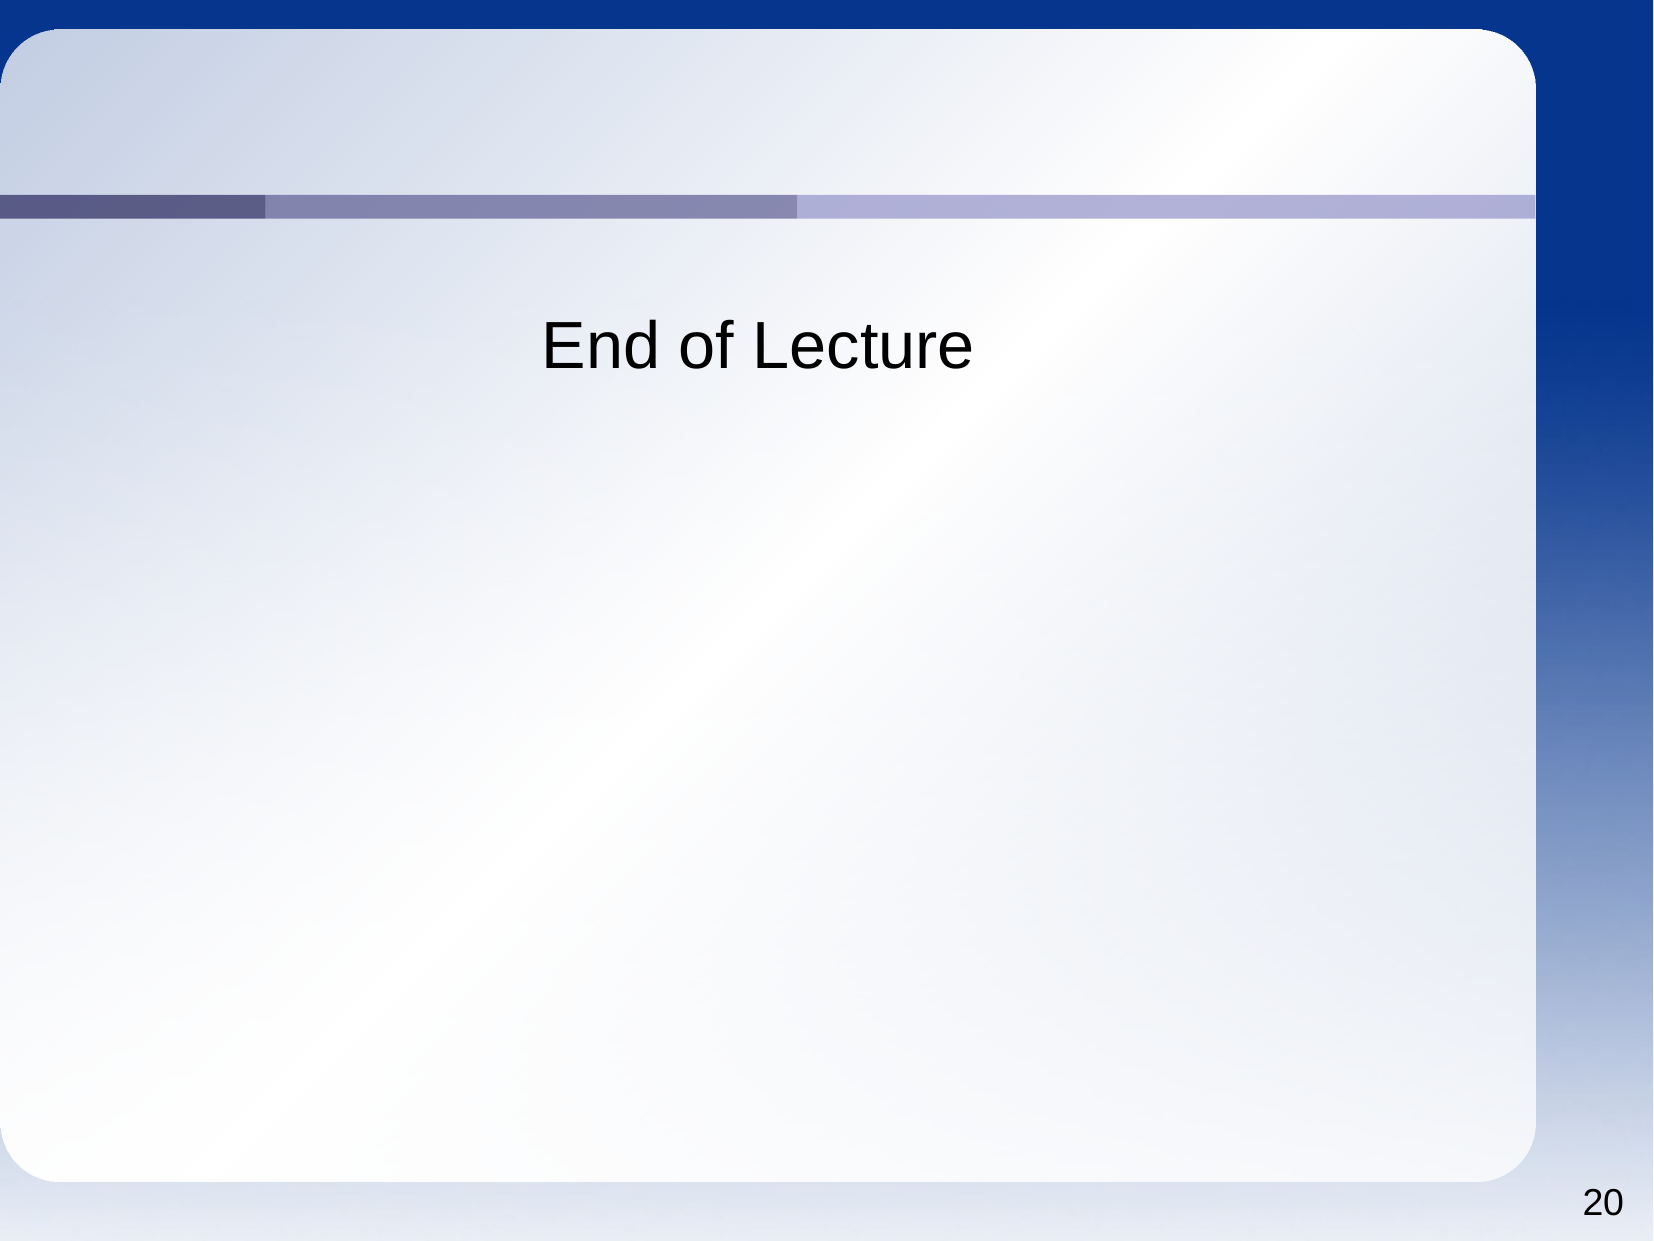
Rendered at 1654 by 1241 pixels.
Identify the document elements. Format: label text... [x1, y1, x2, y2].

subtitle End of Lecture [29, 49, 1506, 642]
picture [0, 0, 1654, 1241]
